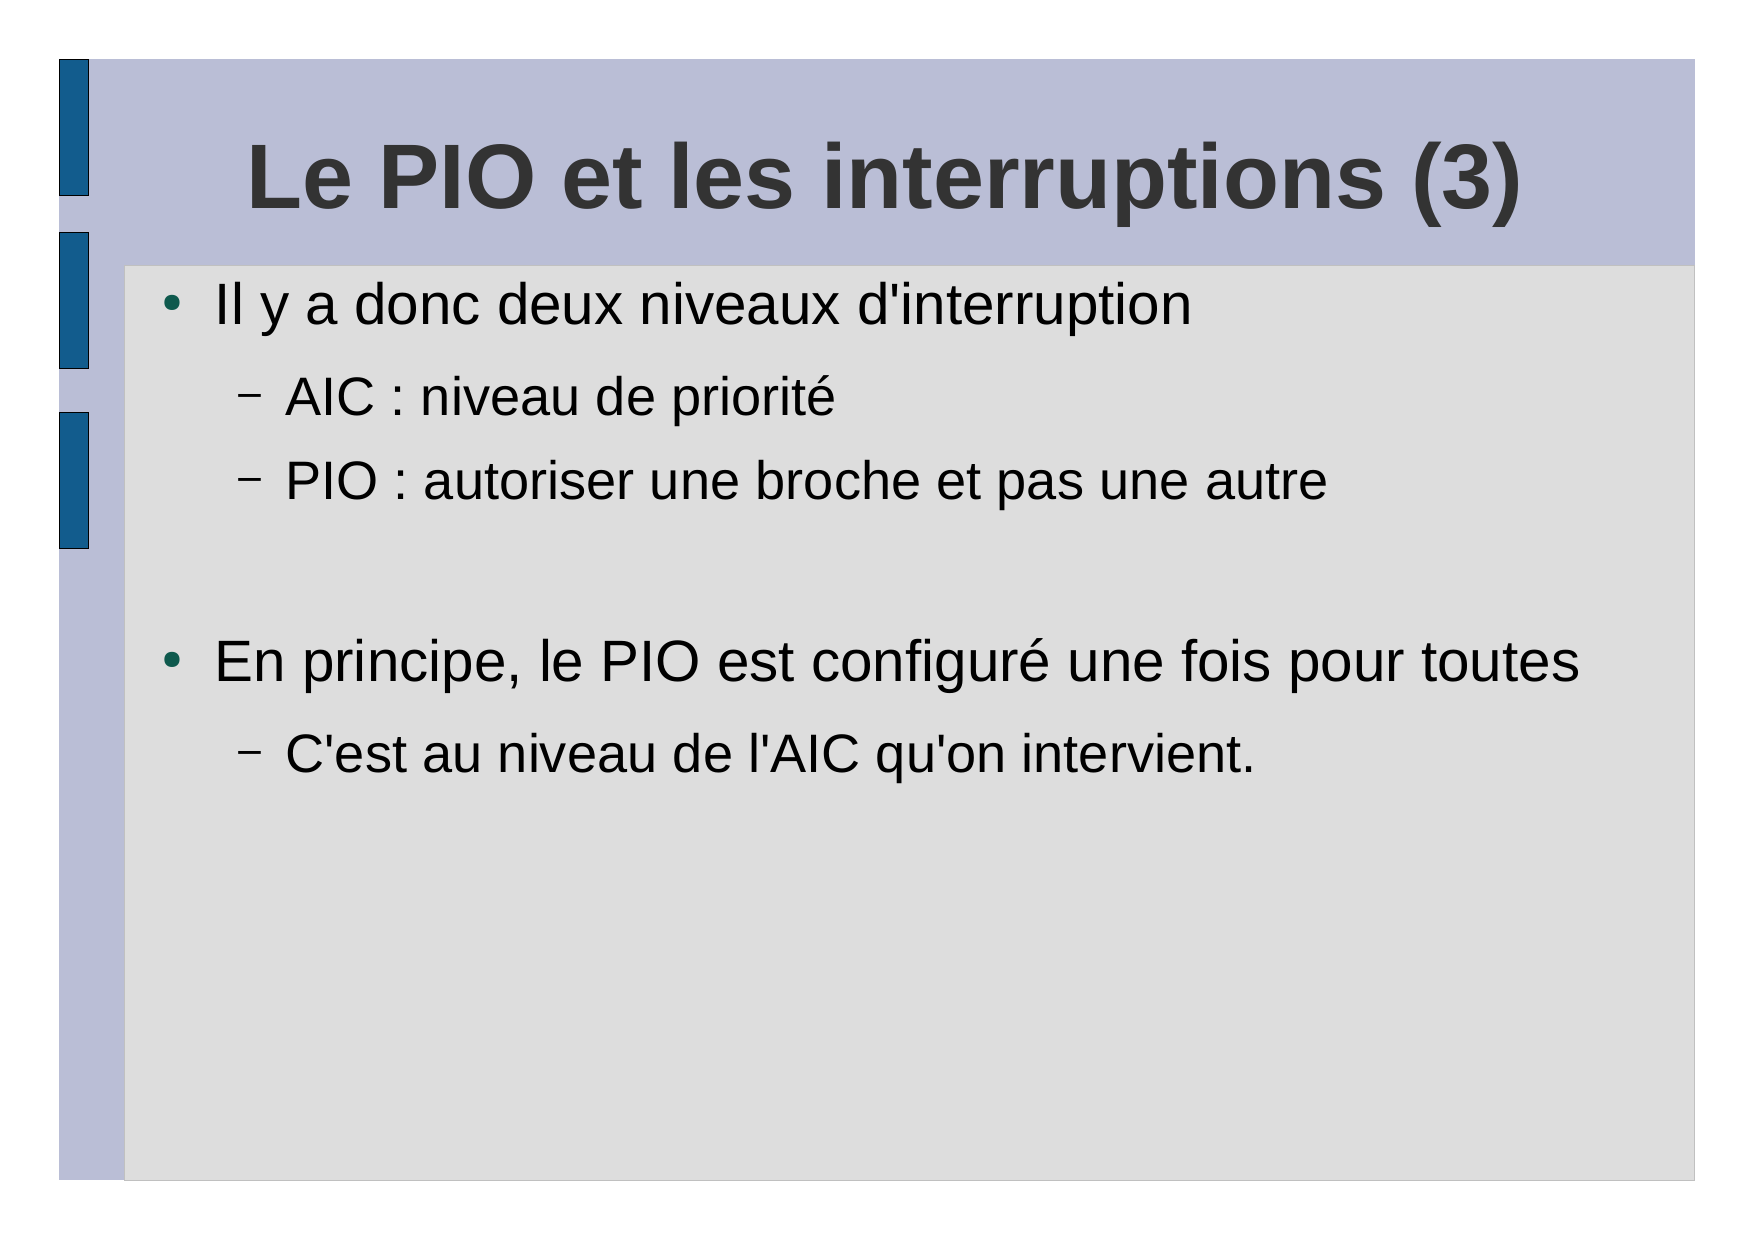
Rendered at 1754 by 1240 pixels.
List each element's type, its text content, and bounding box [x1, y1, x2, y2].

list Il y a donc deux niveaux d'interruption AIC : niveau de priorité PIO : autoriser une broche et pas une autre En principe, le PIO est configuré une fois pour toutes C'est au niveau de l'AIC qu'on intervient. [143, 271, 1654, 1078]
title Le PIO et les interruptions (3) [118, 88, 1654, 266]
